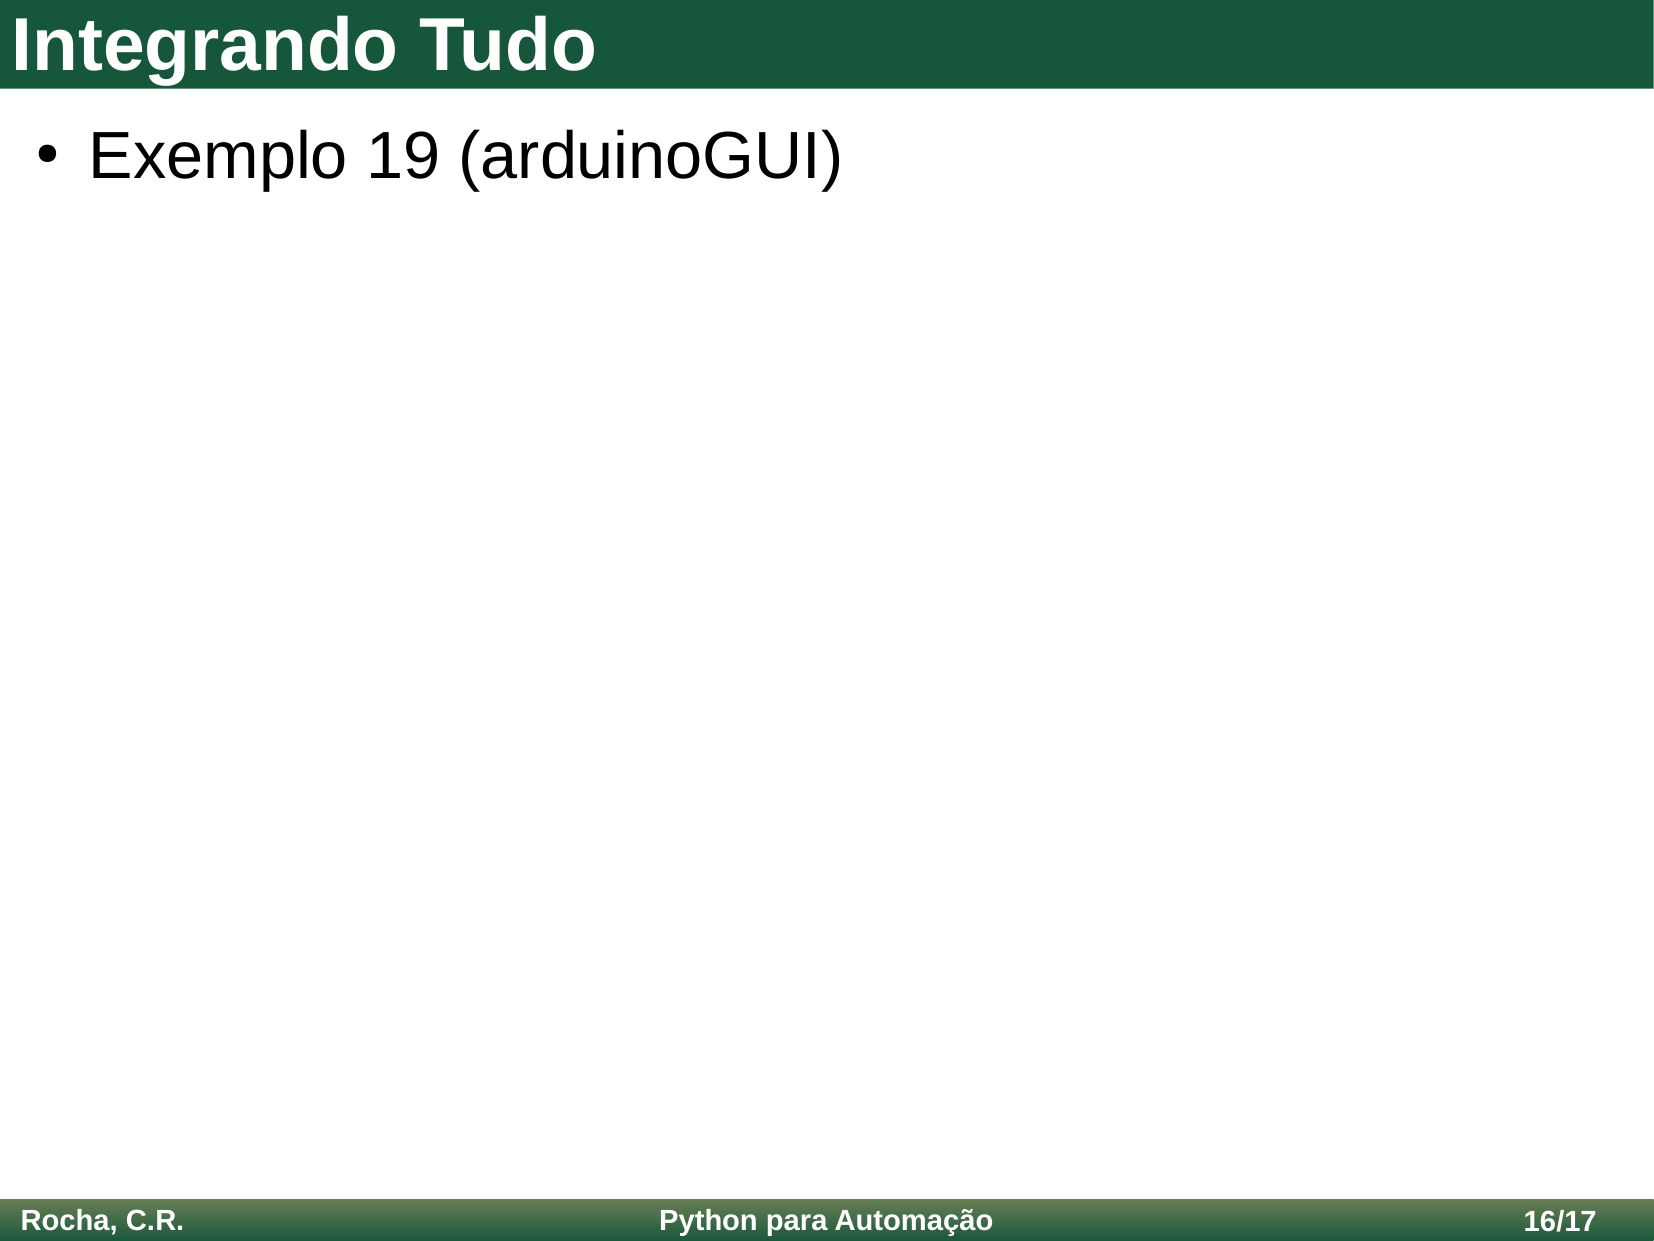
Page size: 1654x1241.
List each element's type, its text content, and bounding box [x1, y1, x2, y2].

title Integrando Tudo [11, 0, 1625, 89]
list Exemplo 19 (arduinoGUI) [17, 118, 1625, 1152]
